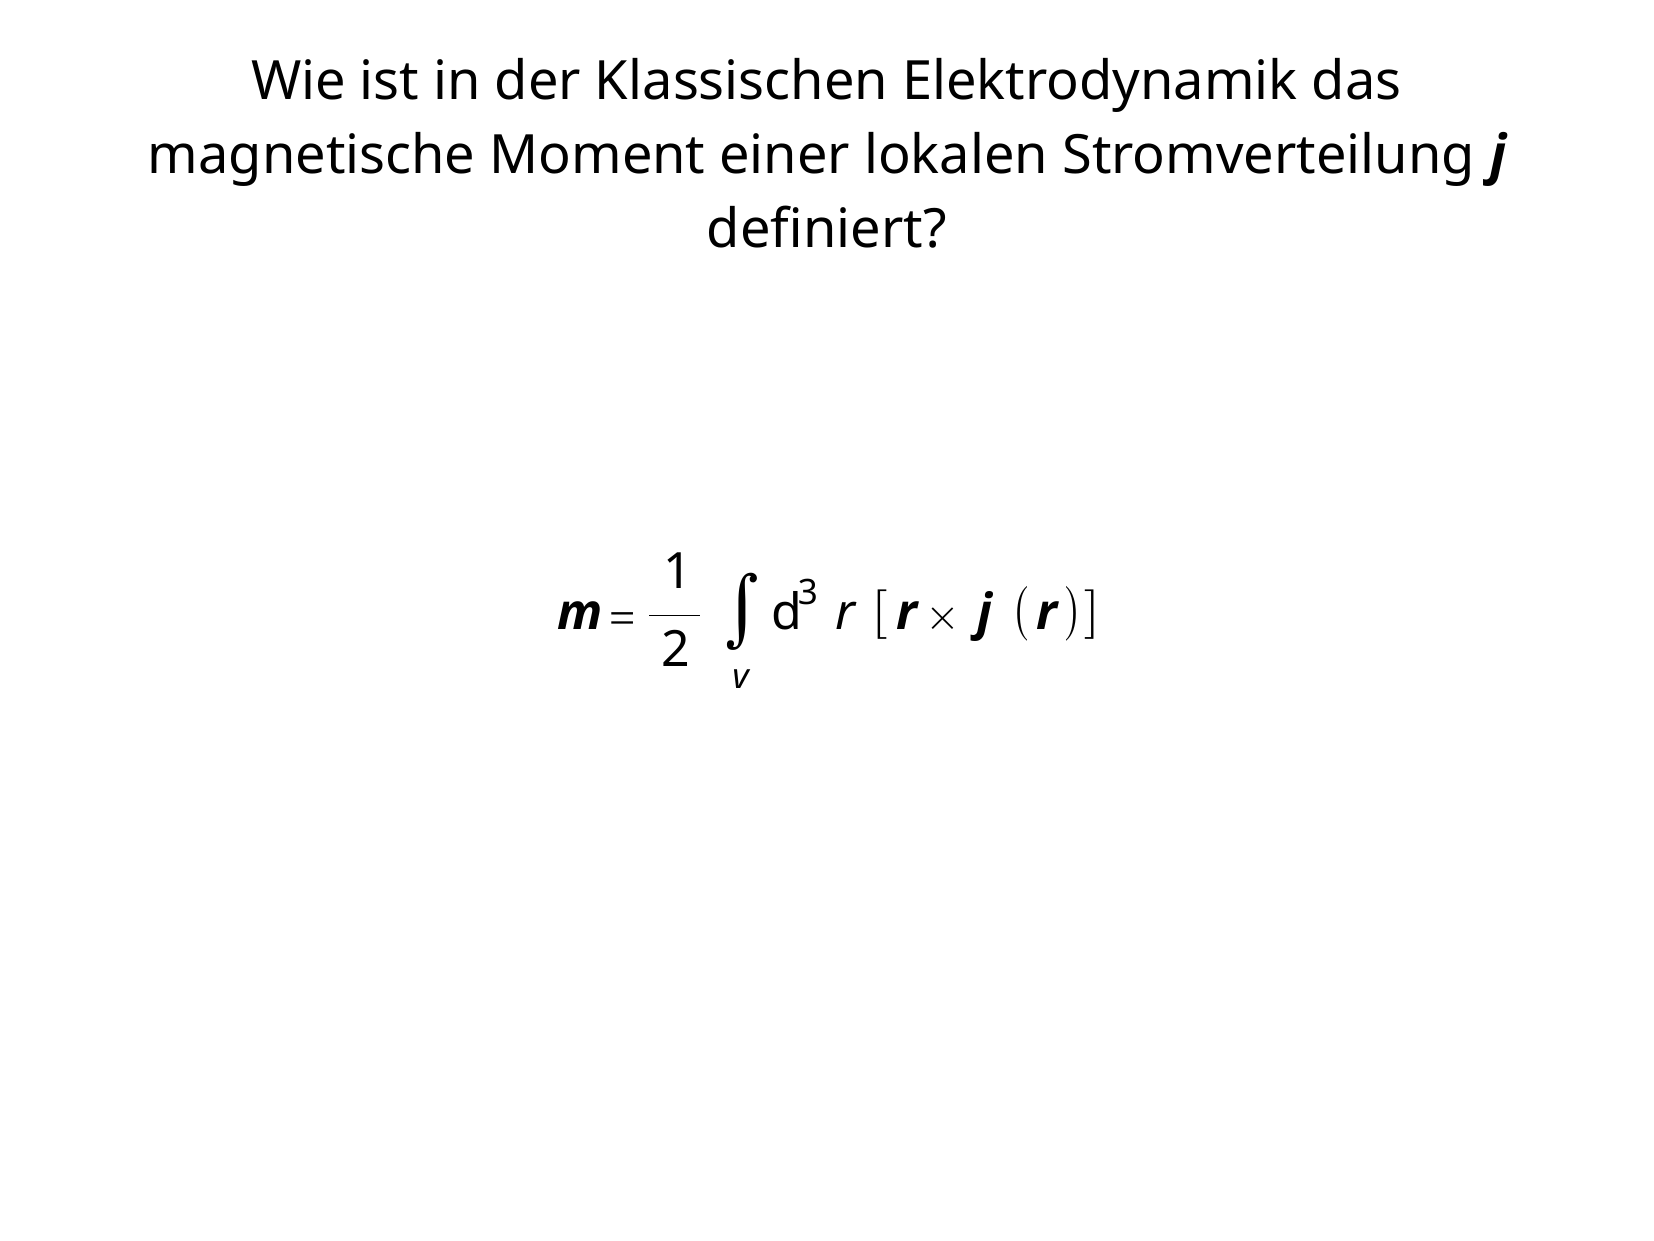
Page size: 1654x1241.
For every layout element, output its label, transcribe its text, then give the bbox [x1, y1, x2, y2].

title Wie ist in der Klassischen Elektrodynamik das magnetische Moment einer lokalen Stromverteilung j definiert? [82, 49, 1571, 257]
chart [549, 541, 1104, 699]
